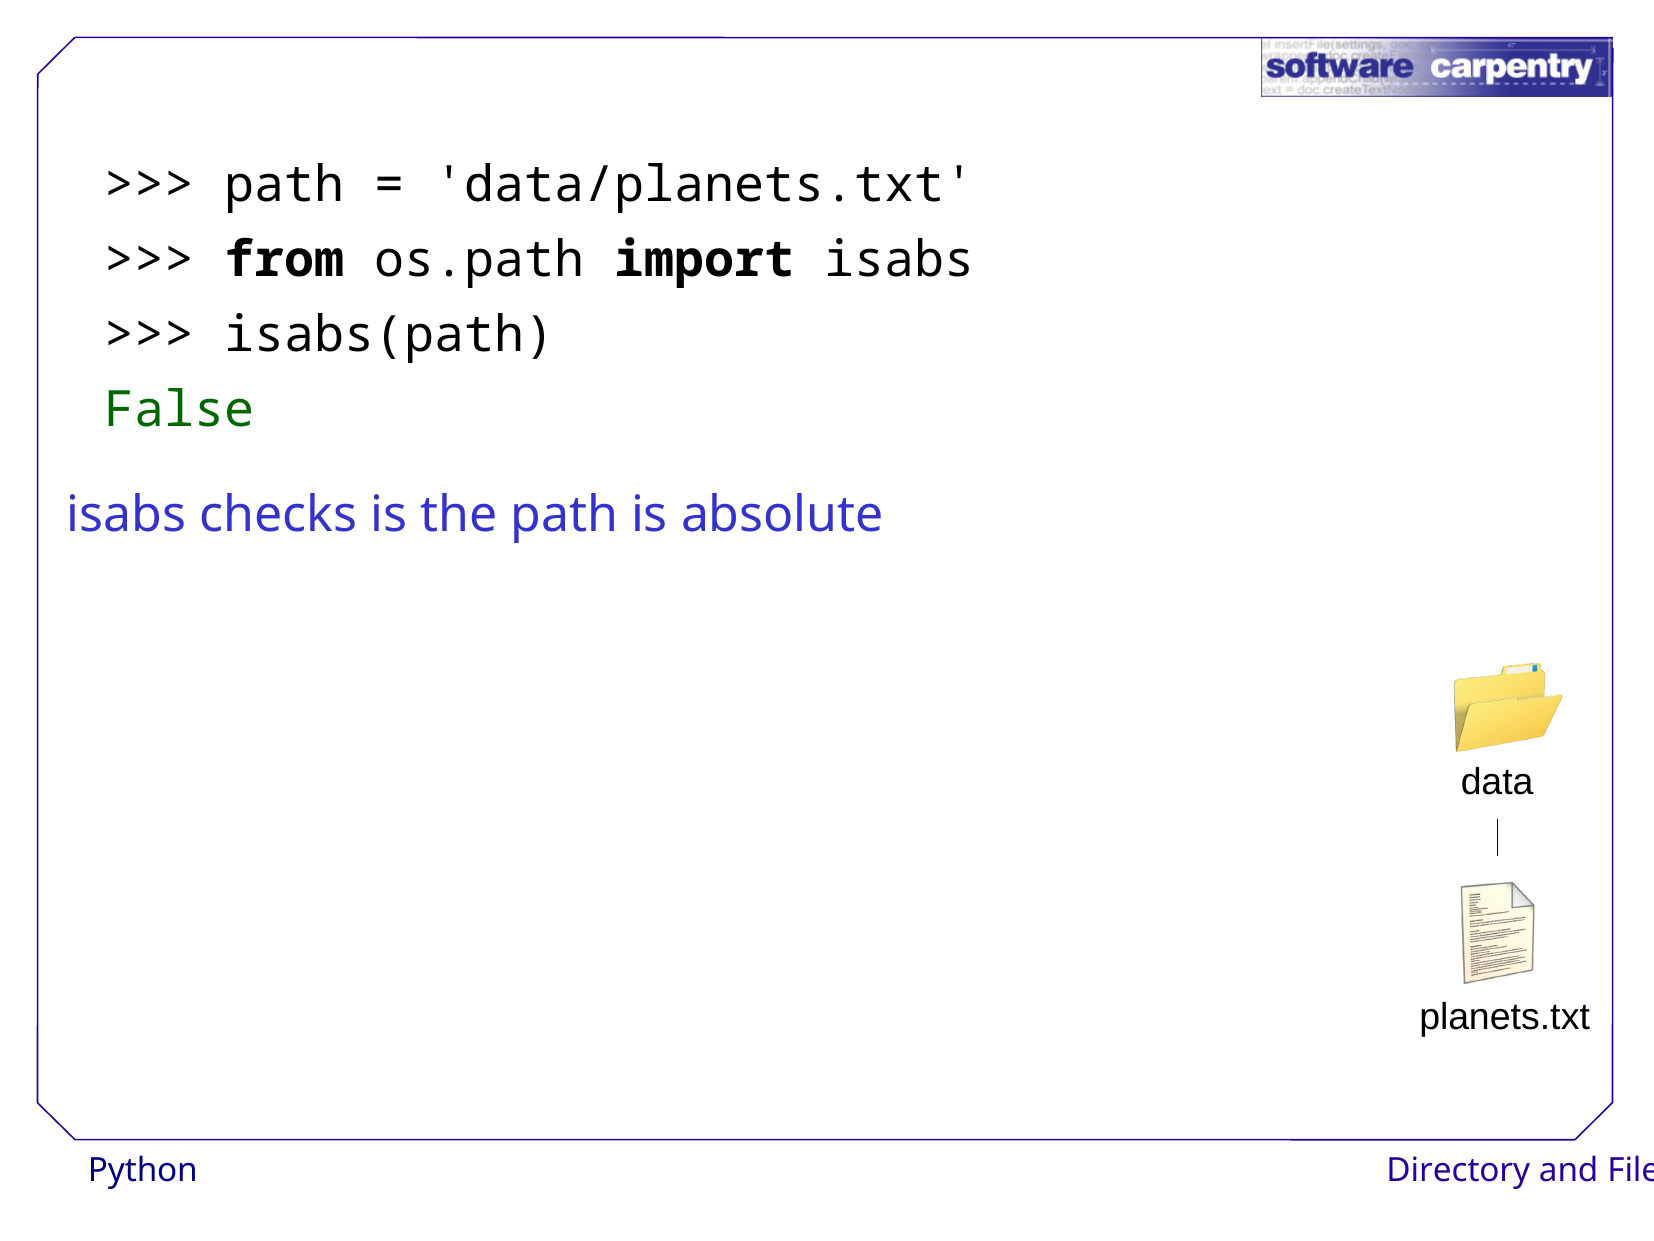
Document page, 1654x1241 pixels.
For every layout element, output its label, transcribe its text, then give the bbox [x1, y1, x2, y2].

text_box data [1446, 753, 1549, 811]
text_box >>> path = 'data/planets.txt' >>> from os.path import isabs >>> isabs(path) False [89, 128, 1512, 1037]
picture [1441, 875, 1555, 988]
text_box isabs checks is the path is absolute [51, 459, 771, 554]
picture [1261, 39, 1613, 97]
text_box planets.txt [1404, 988, 1605, 1046]
picture [1450, 649, 1566, 765]
